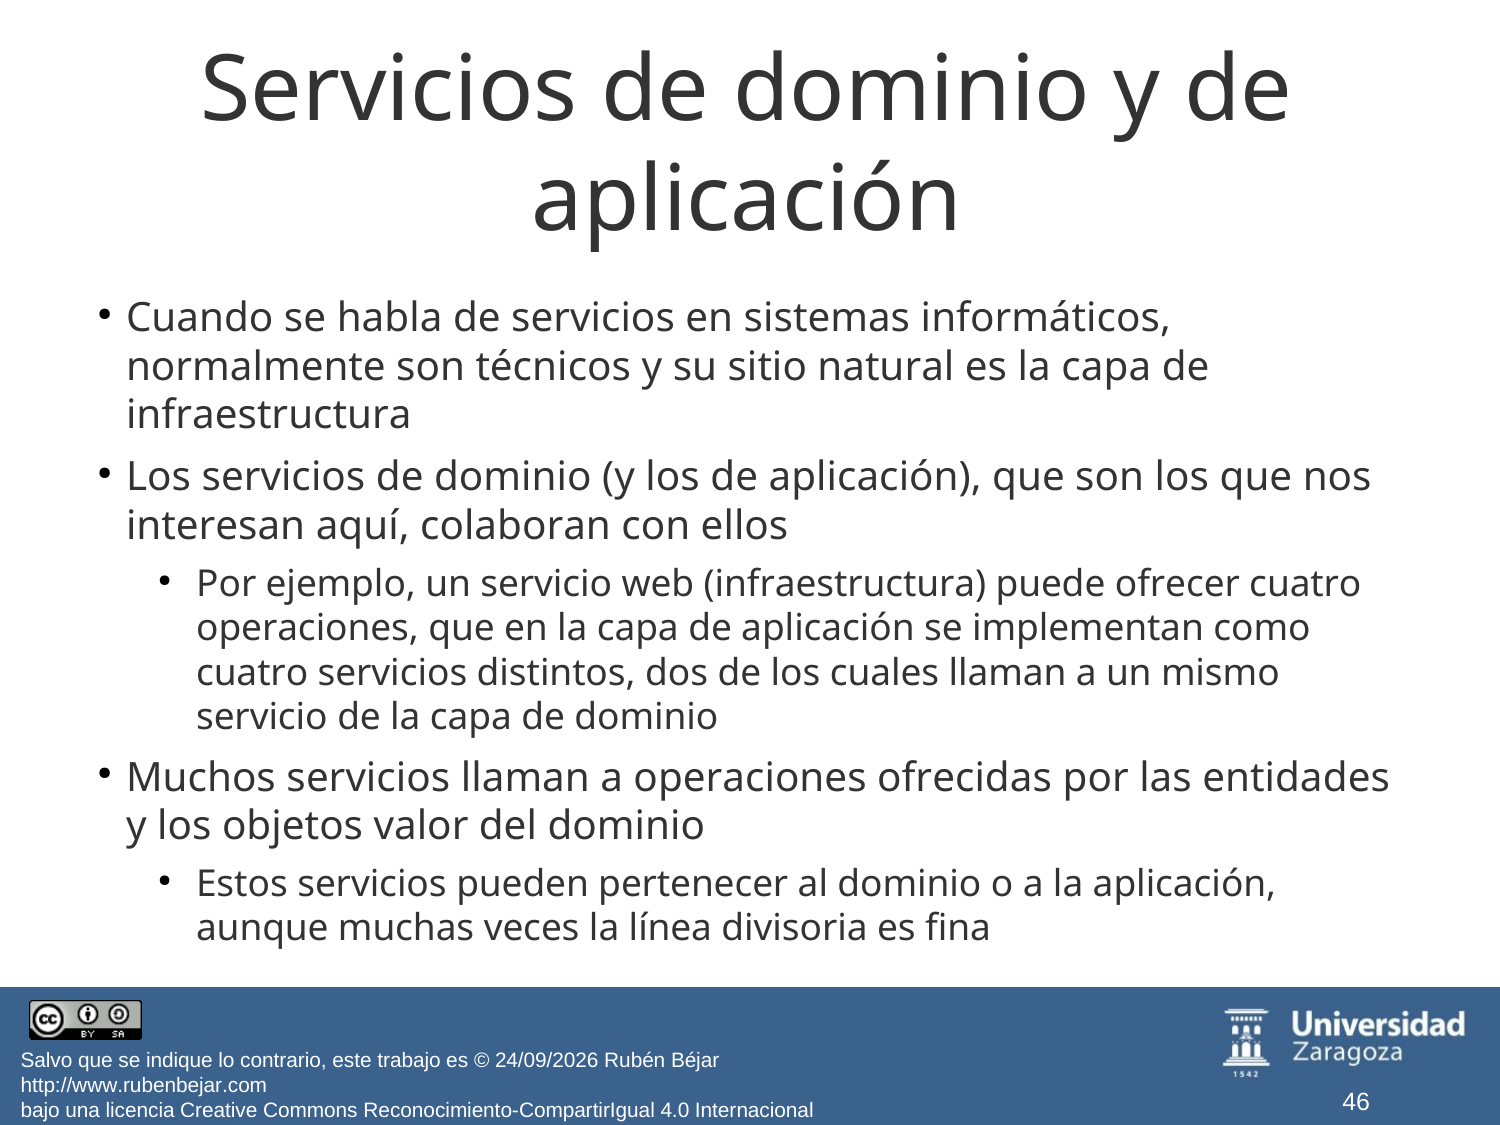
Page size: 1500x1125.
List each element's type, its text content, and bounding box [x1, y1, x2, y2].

title Servicios de dominio y de aplicación [74, 21, 1420, 257]
picture [0, 987, 1500, 1125]
list Cuando se habla de servicios en sistemas informáticos, normalmente son técnicos y su sitio natural es la capa de infraestructura Los servicios de dominio (y los de aplicación), que son los que nos interesan aquí, colaboran con ellos Por ejemplo, un servicio web (infraestructura) puede ofrecer cuatro operaciones, que en la capa de aplicación se implementan como cuatro servicios distintos, dos de los cuales llaman a un mismo servicio de la capa de dominio Muchos servicios llaman a operaciones ofrecidas por las entidades y los objetos valor del dominio Estos servicios pueden pertenecer al dominio o a la aplicación, aunque muchas veces la línea divisoria es fina [82, 283, 1418, 957]
